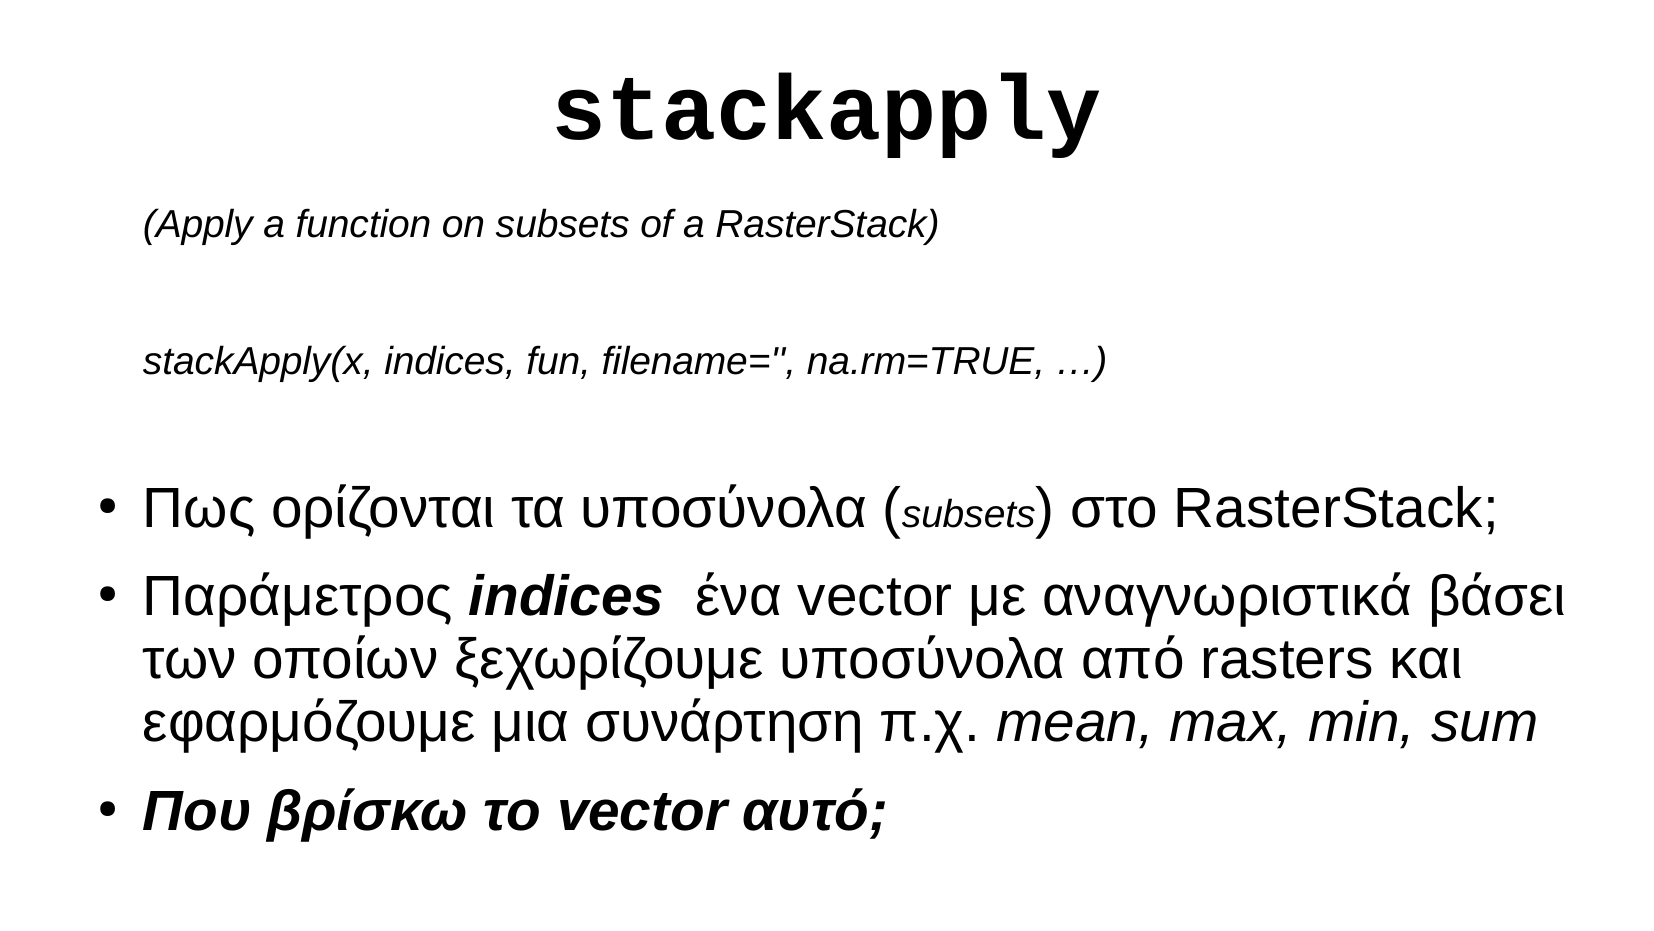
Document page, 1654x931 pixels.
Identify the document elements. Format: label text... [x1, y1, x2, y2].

title stackapply [82, 37, 1571, 193]
list (Apply a function on subsets of a RasterStack) stackApply(x, indices, fun, filename='', na.rm=TRUE, …) Πως ορίζονται τα υποσύνολα (subsets) στο RasterStack; Παράμετρος indices ένα vector με αναγνωριστικά βάσει των οποίων ξεχωρίζουμε υποσύνολα από rasters και εφαρμόζουμε μια συνάρτηση π.χ. mean, max, min, sum Που βρίσκω τo vector αυτό; [82, 202, 1575, 855]
